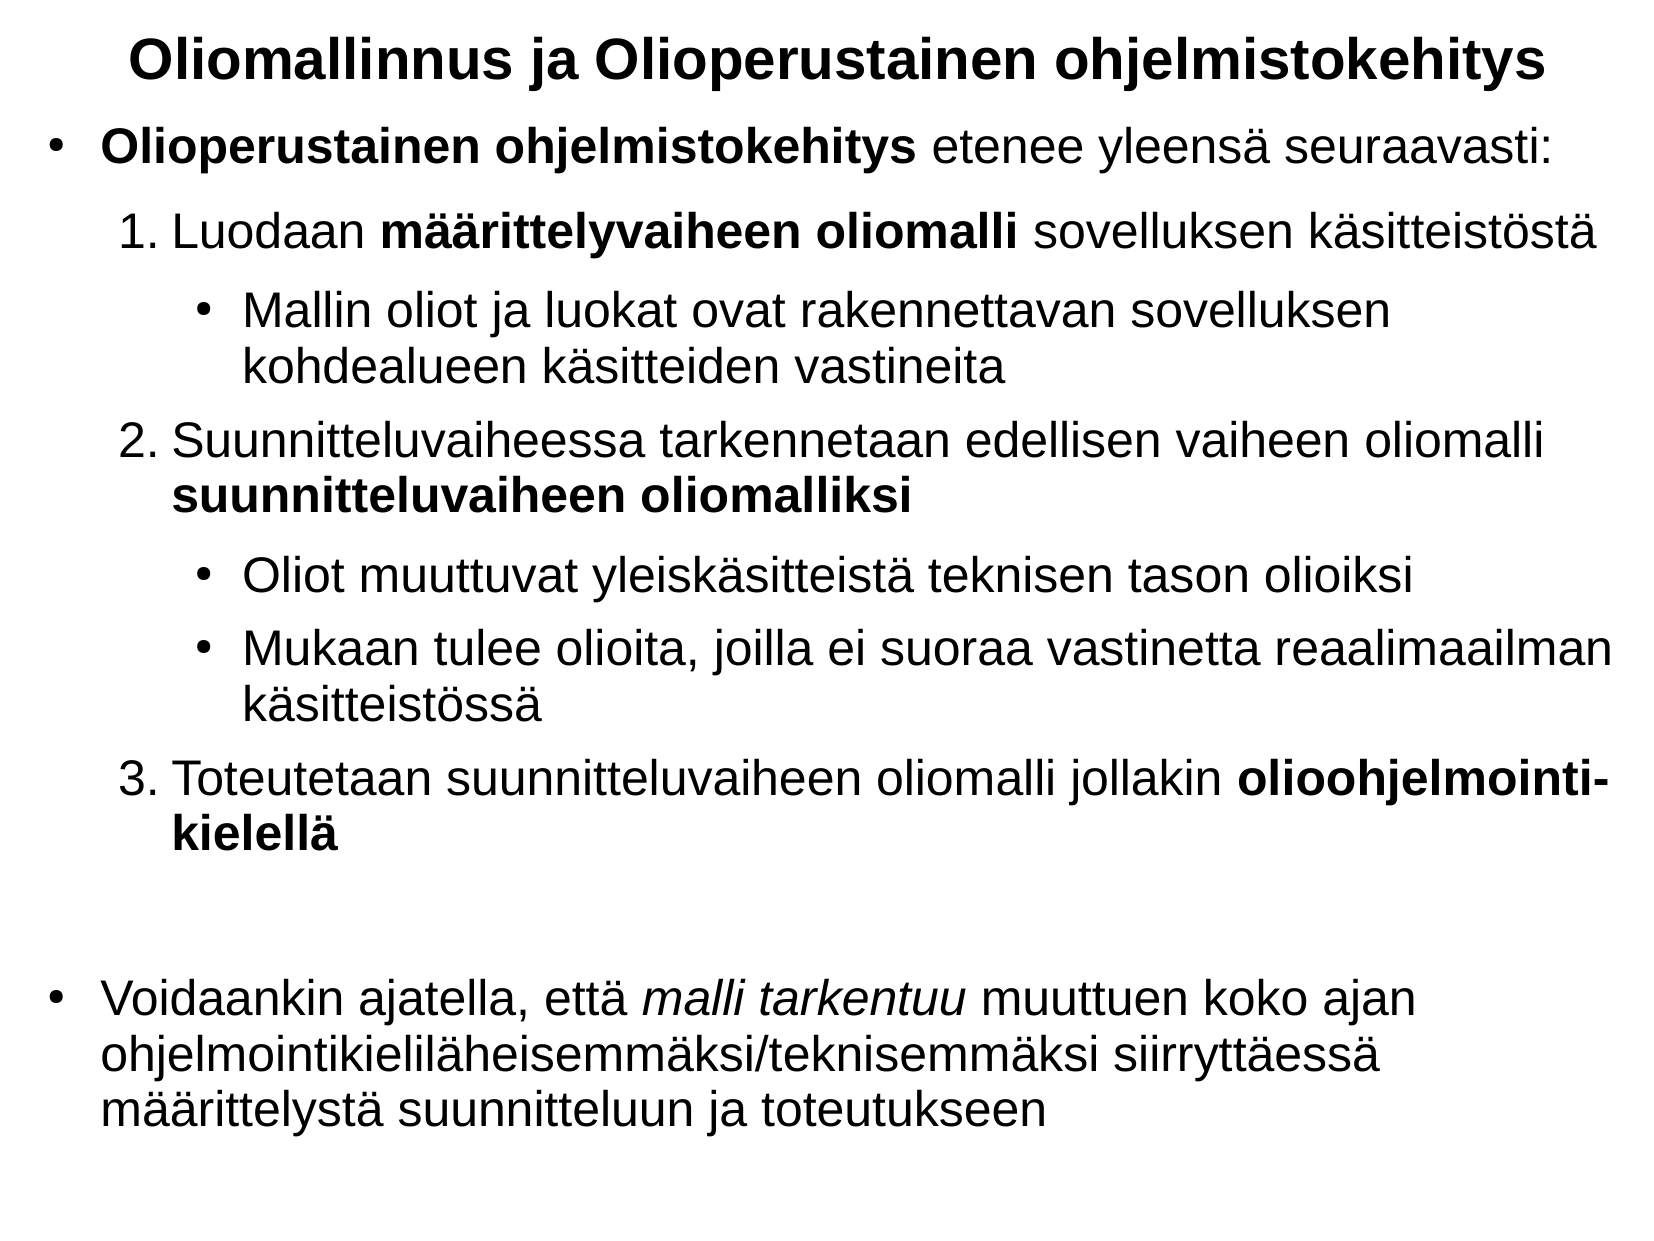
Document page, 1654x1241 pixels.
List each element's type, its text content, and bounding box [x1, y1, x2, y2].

list Olioperustainen ohjelmistokehitys etenee yleensä seuraavasti: Luodaan määrittelyvaiheen oliomalli sovelluksen käsitteistöstä Mallin oliot ja luokat ovat rakennettavan sovelluksen kohdealueen käsitteiden vastineita Suunnitteluvaiheessa tarkennetaan edellisen vaiheen oliomalli suunnitteluvaiheen oliomalliksi Oliot muuttuvat yleiskäsitteistä teknisen tason olioiksi Mukaan tulee olioita, joilla ei suoraa vastinetta reaalimaailman käsitteistössä Toteutetaan suunnitteluvaiheen oliomalli jollakin olioohjelmointi-kielellä Voidaankin ajatella, että malli tarkentuu muuttuen koko ajan ohjelmointikieliläheisemmäksi/teknisemmäksi siirryttäessä määrittelystä suunnitteluun ja toteutukseen [29, 118, 1625, 1241]
title Oliomallinnus ja Olioperustainen ohjelmistokehitys [82, 26, 1595, 92]
